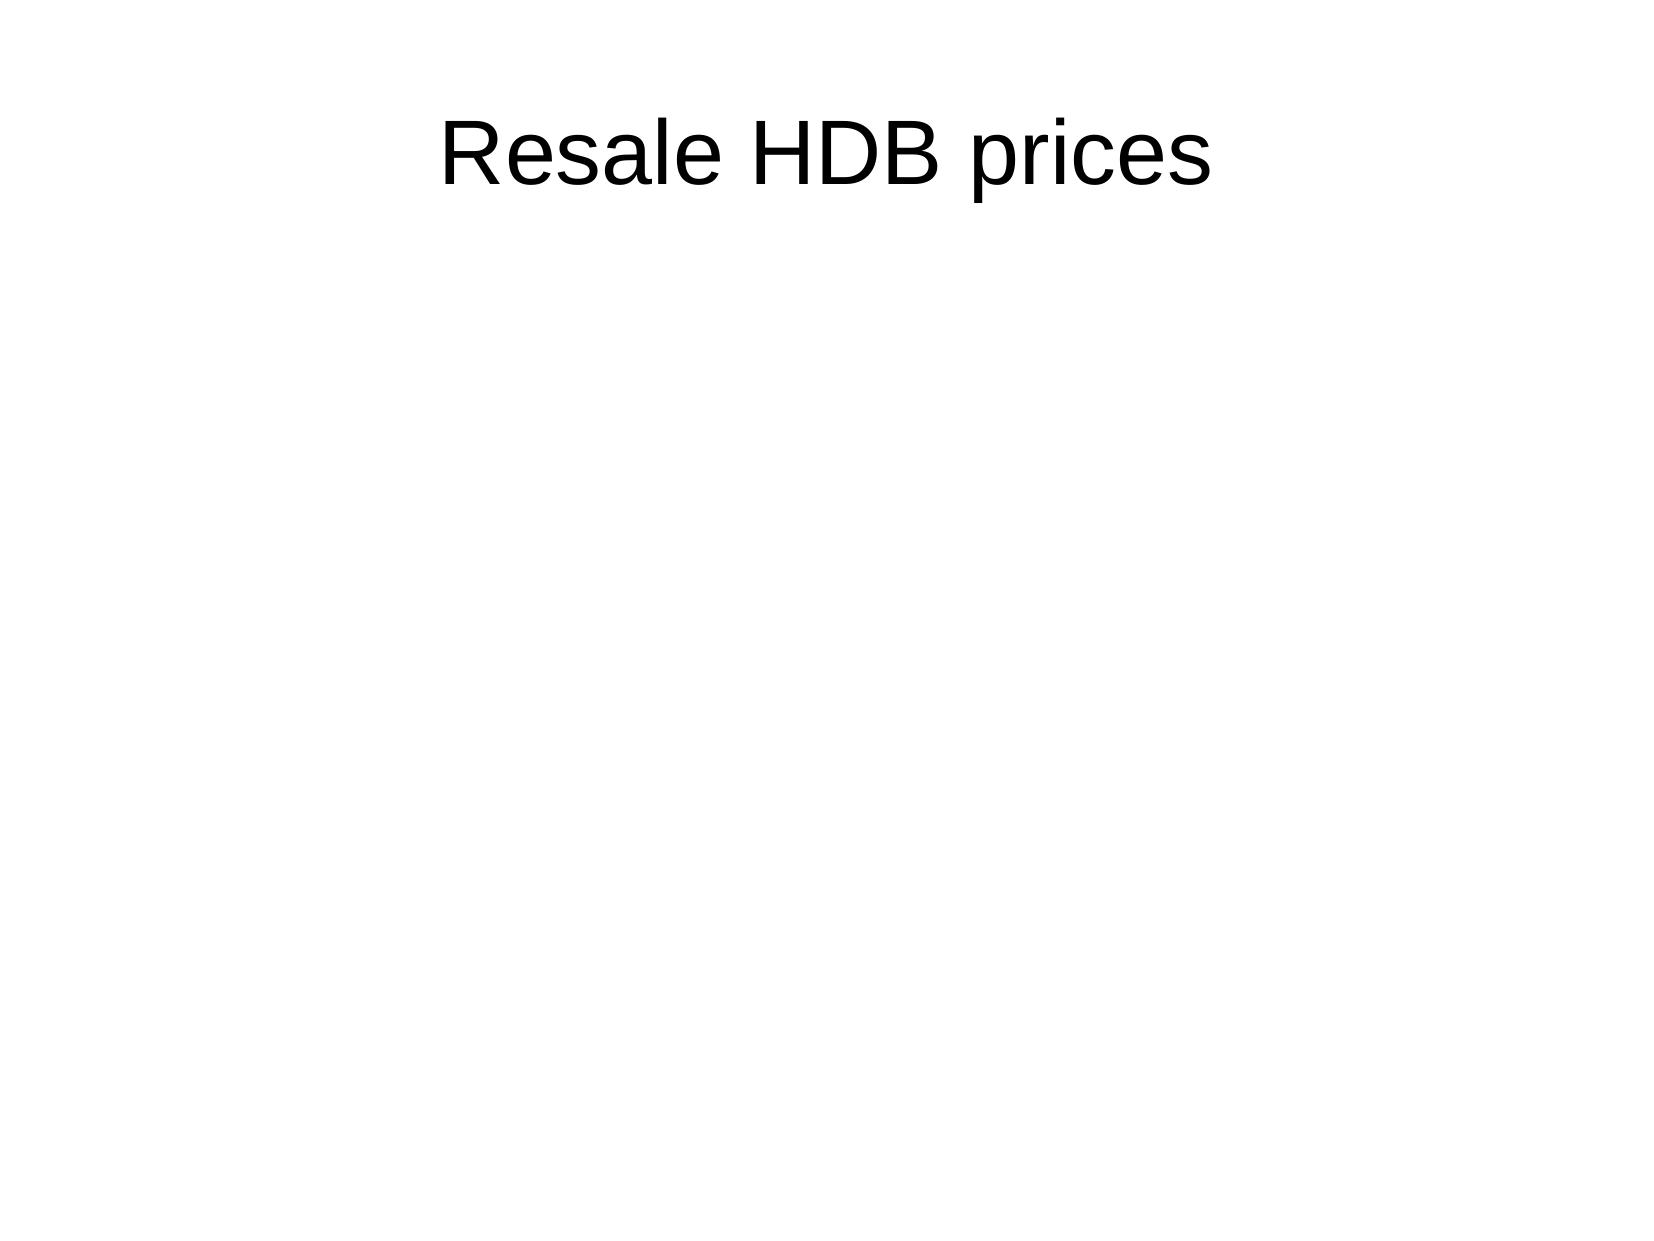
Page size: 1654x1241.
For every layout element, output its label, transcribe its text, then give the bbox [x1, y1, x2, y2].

title Resale HDB prices [82, 49, 1571, 257]
